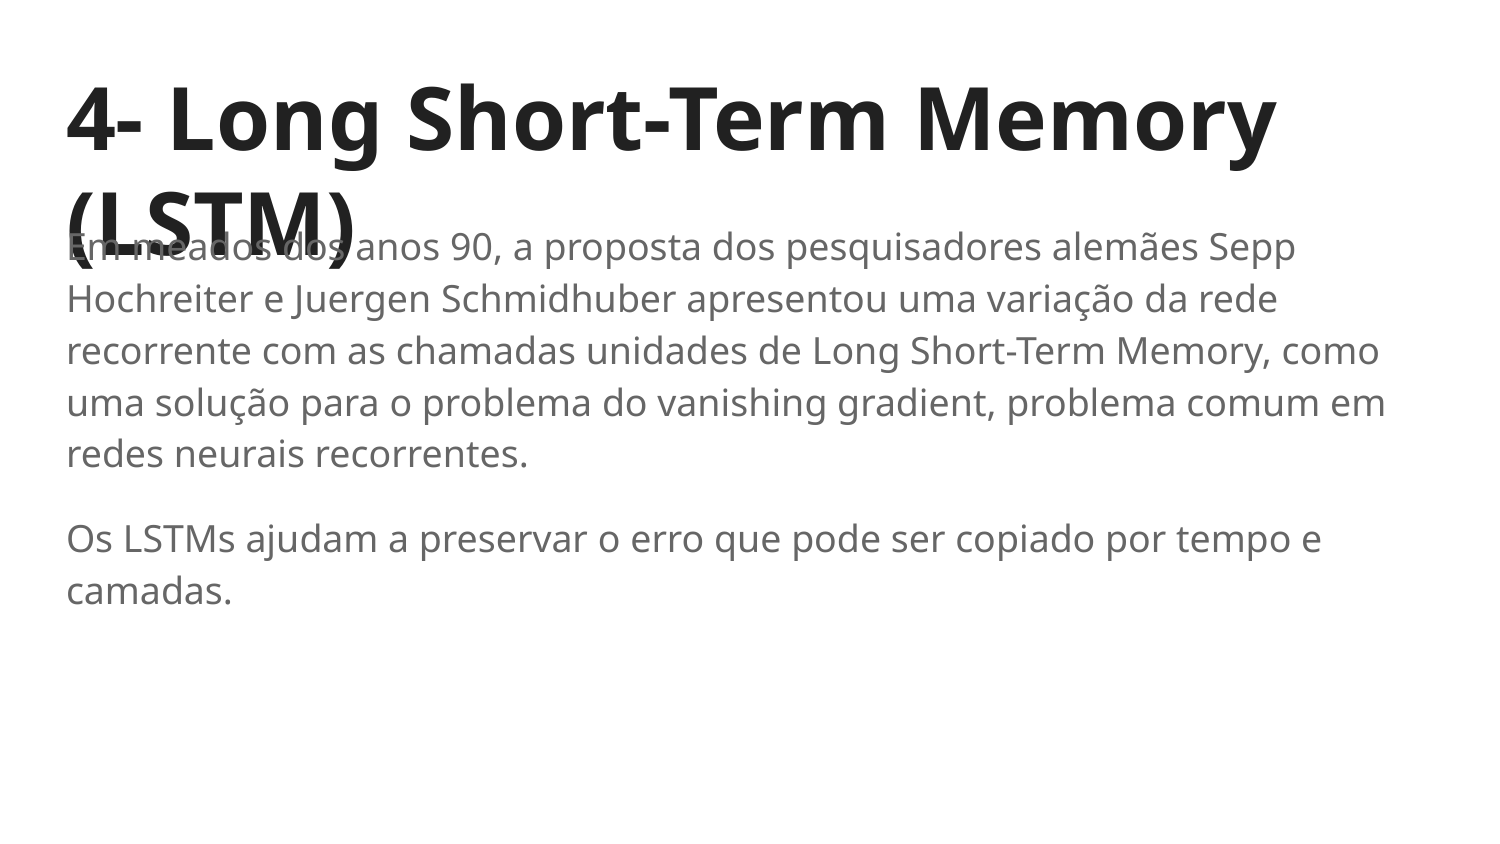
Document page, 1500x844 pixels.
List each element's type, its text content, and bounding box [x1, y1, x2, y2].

list Em meados dos anos 90, a proposta dos pesquisadores alemães Sepp Hochreiter e Juergen Schmidhuber apresentou uma variação da rede recorrente com as chamadas unidades de Long Short-Term Memory, como uma solução para o problema do vanishing gradient, problema comum em redes neurais recorrentes. Os LSTMs ajudam a preservar o erro que pode ser copiado por tempo e camadas. [51, 201, 1449, 750]
title 4- Long Short-Term Memory (LSTM) [51, 48, 1449, 180]
